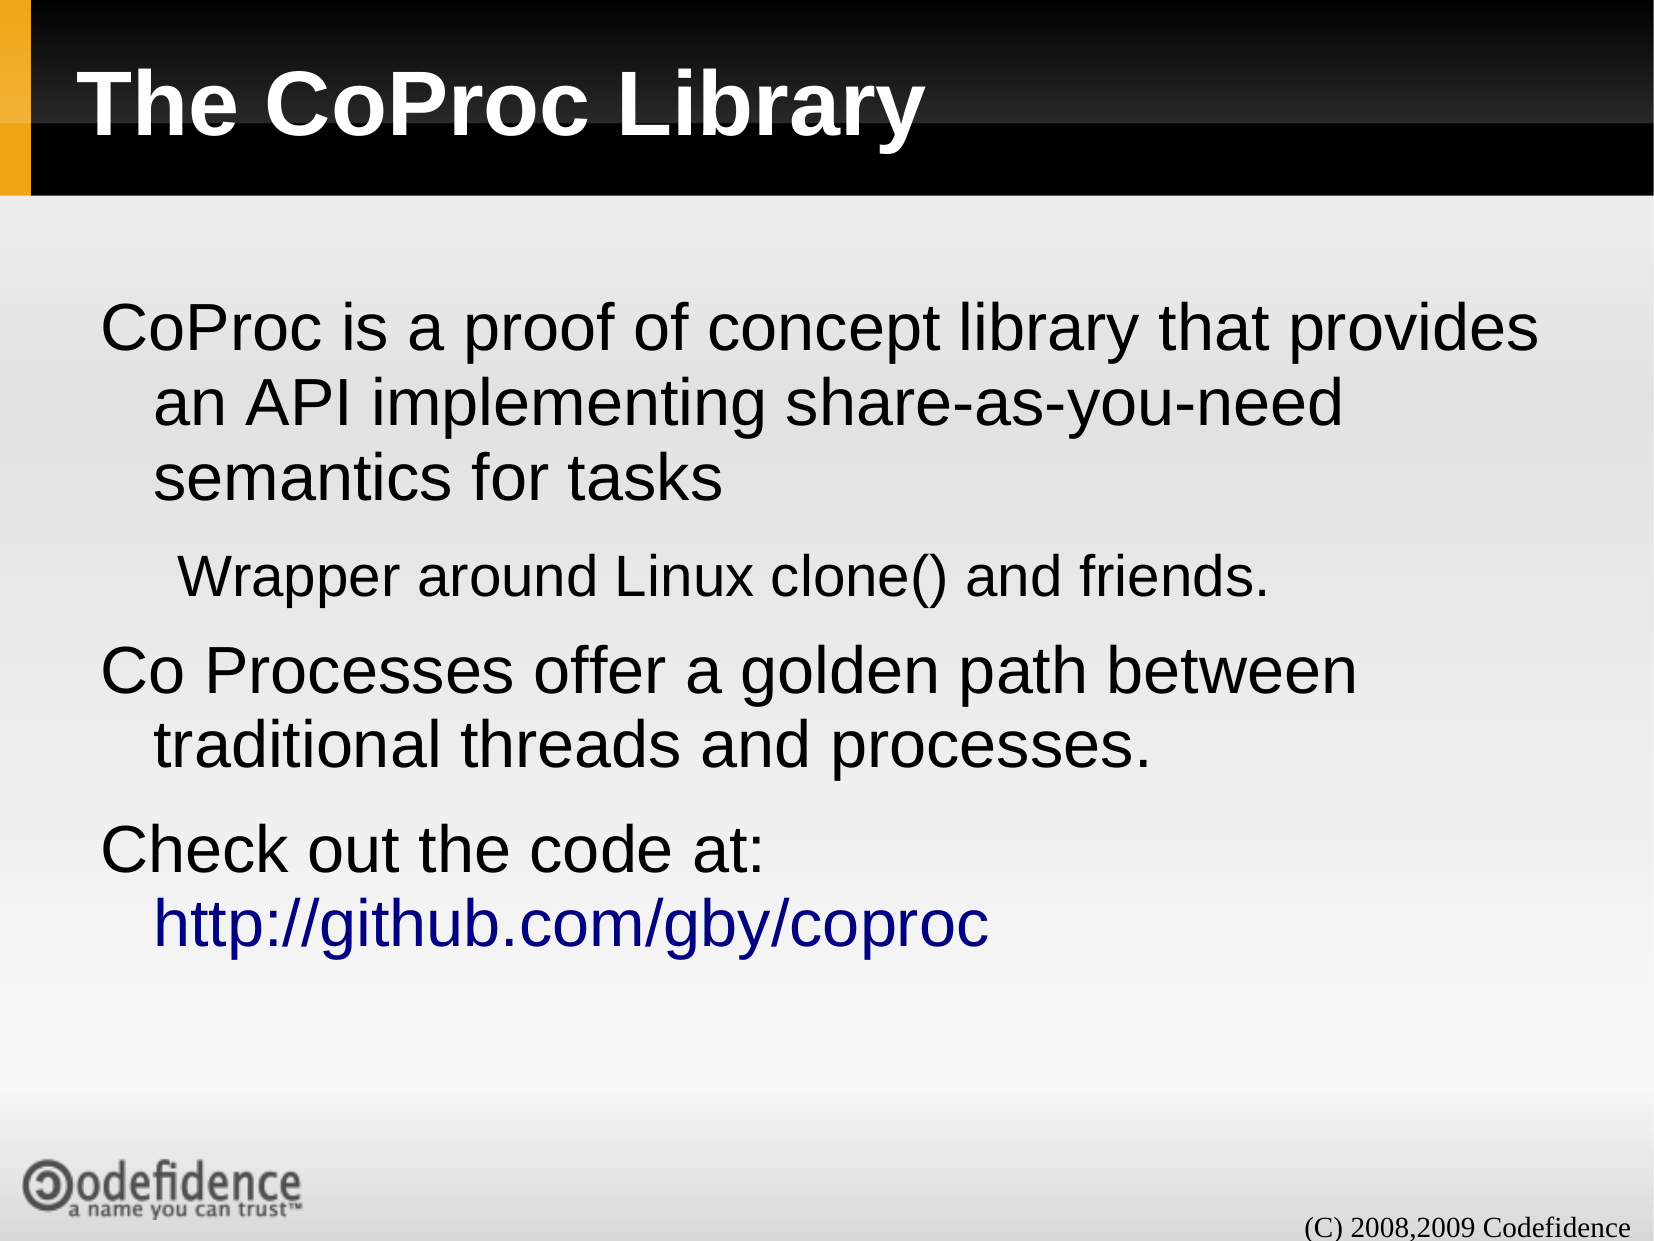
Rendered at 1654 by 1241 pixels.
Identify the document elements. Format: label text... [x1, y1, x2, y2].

picture [0, 0, 1654, 1241]
title The CoProc Library [76, 7, 1565, 200]
list CoProc is a proof of concept library that provides an API implementing share-as-you-need semantics for tasks Wrapper around Linux clone() and friends. Co Processes offer a golden path between traditional threads and processes. Check out the code at: http://github.com/gby/coproc [82, 290, 1571, 1094]
